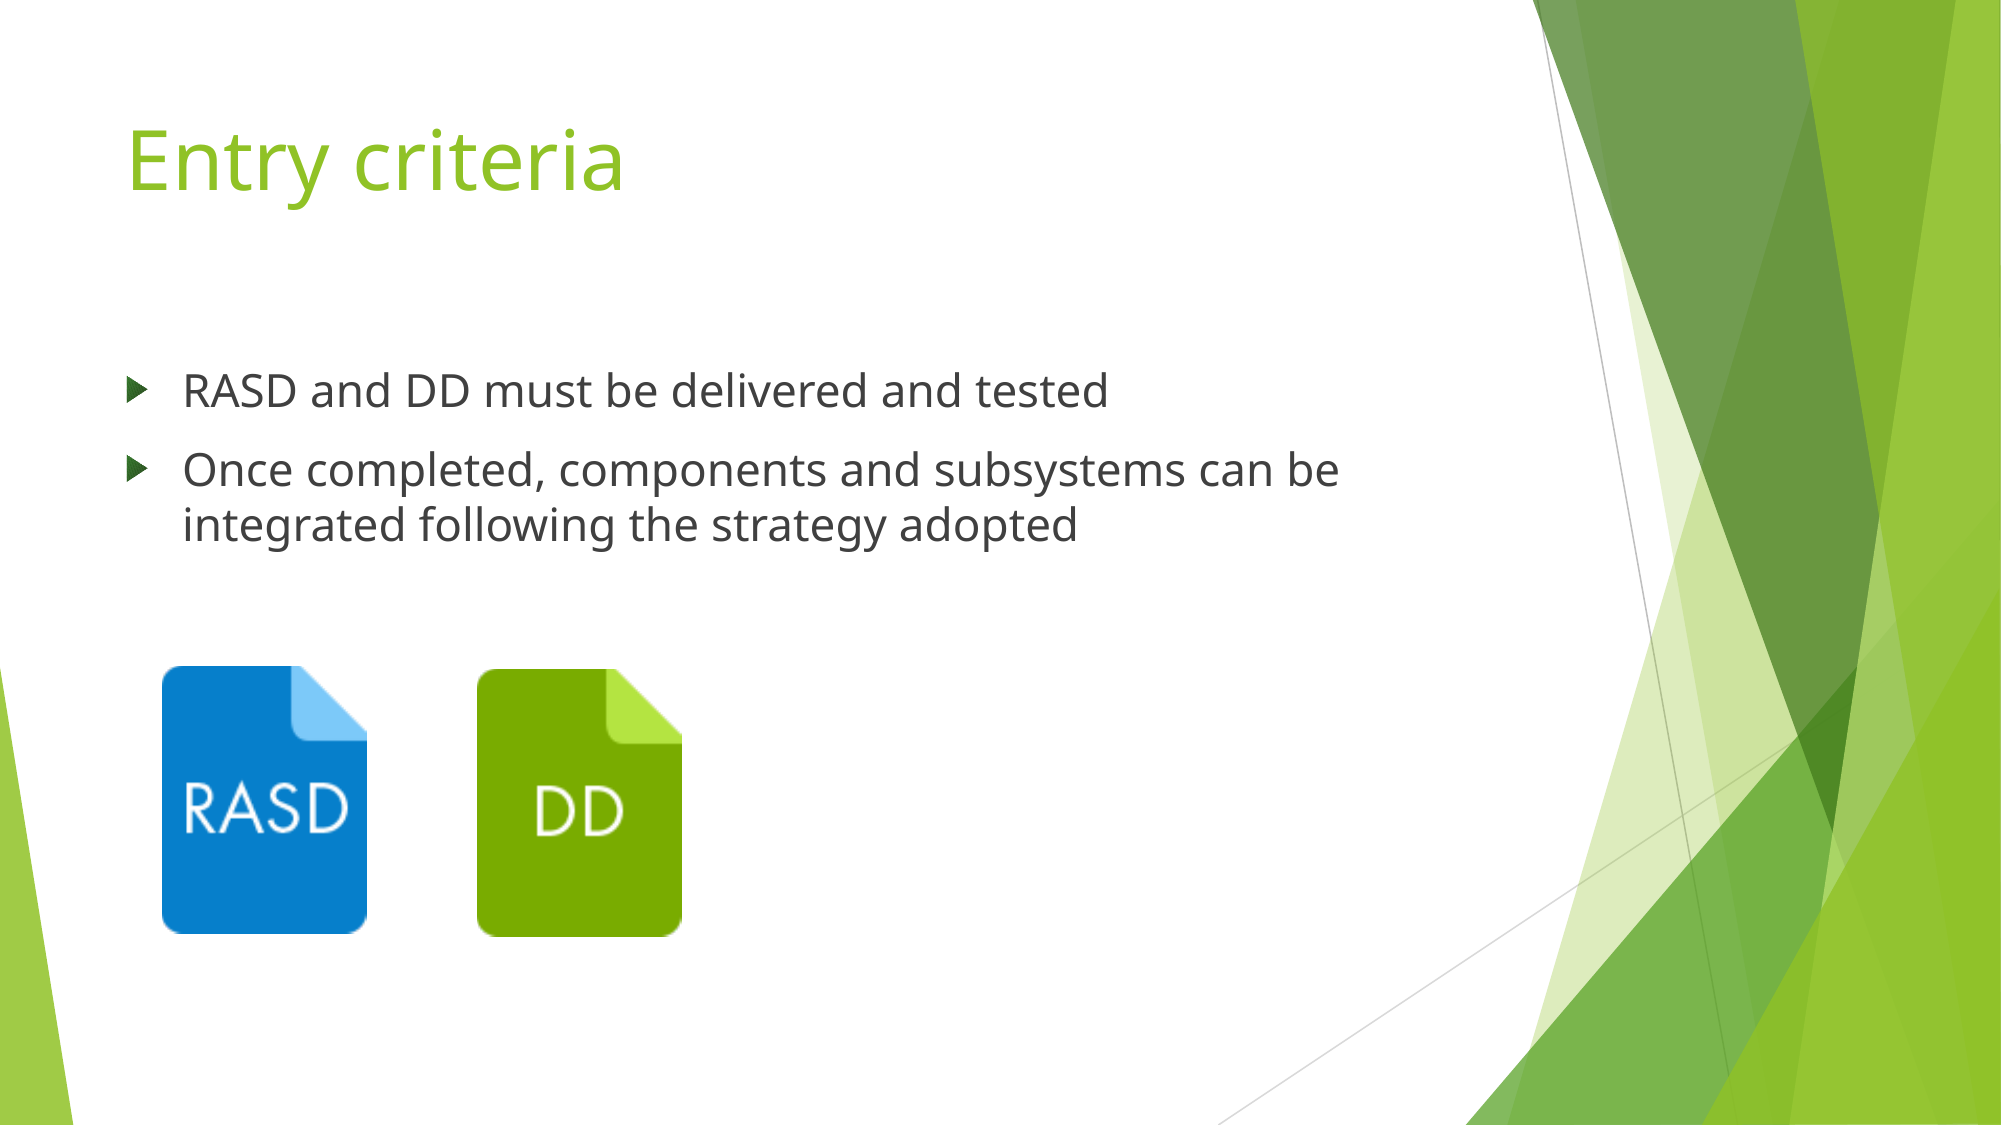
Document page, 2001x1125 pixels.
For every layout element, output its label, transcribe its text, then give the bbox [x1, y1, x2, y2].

picture [162, 666, 367, 934]
picture [477, 669, 682, 937]
title Entry criteria [111, 99, 1522, 317]
list RASD and DD must be delivered and tested Once completed, components and subsystems can be integrated following the strategy adopted [111, 354, 1522, 992]
